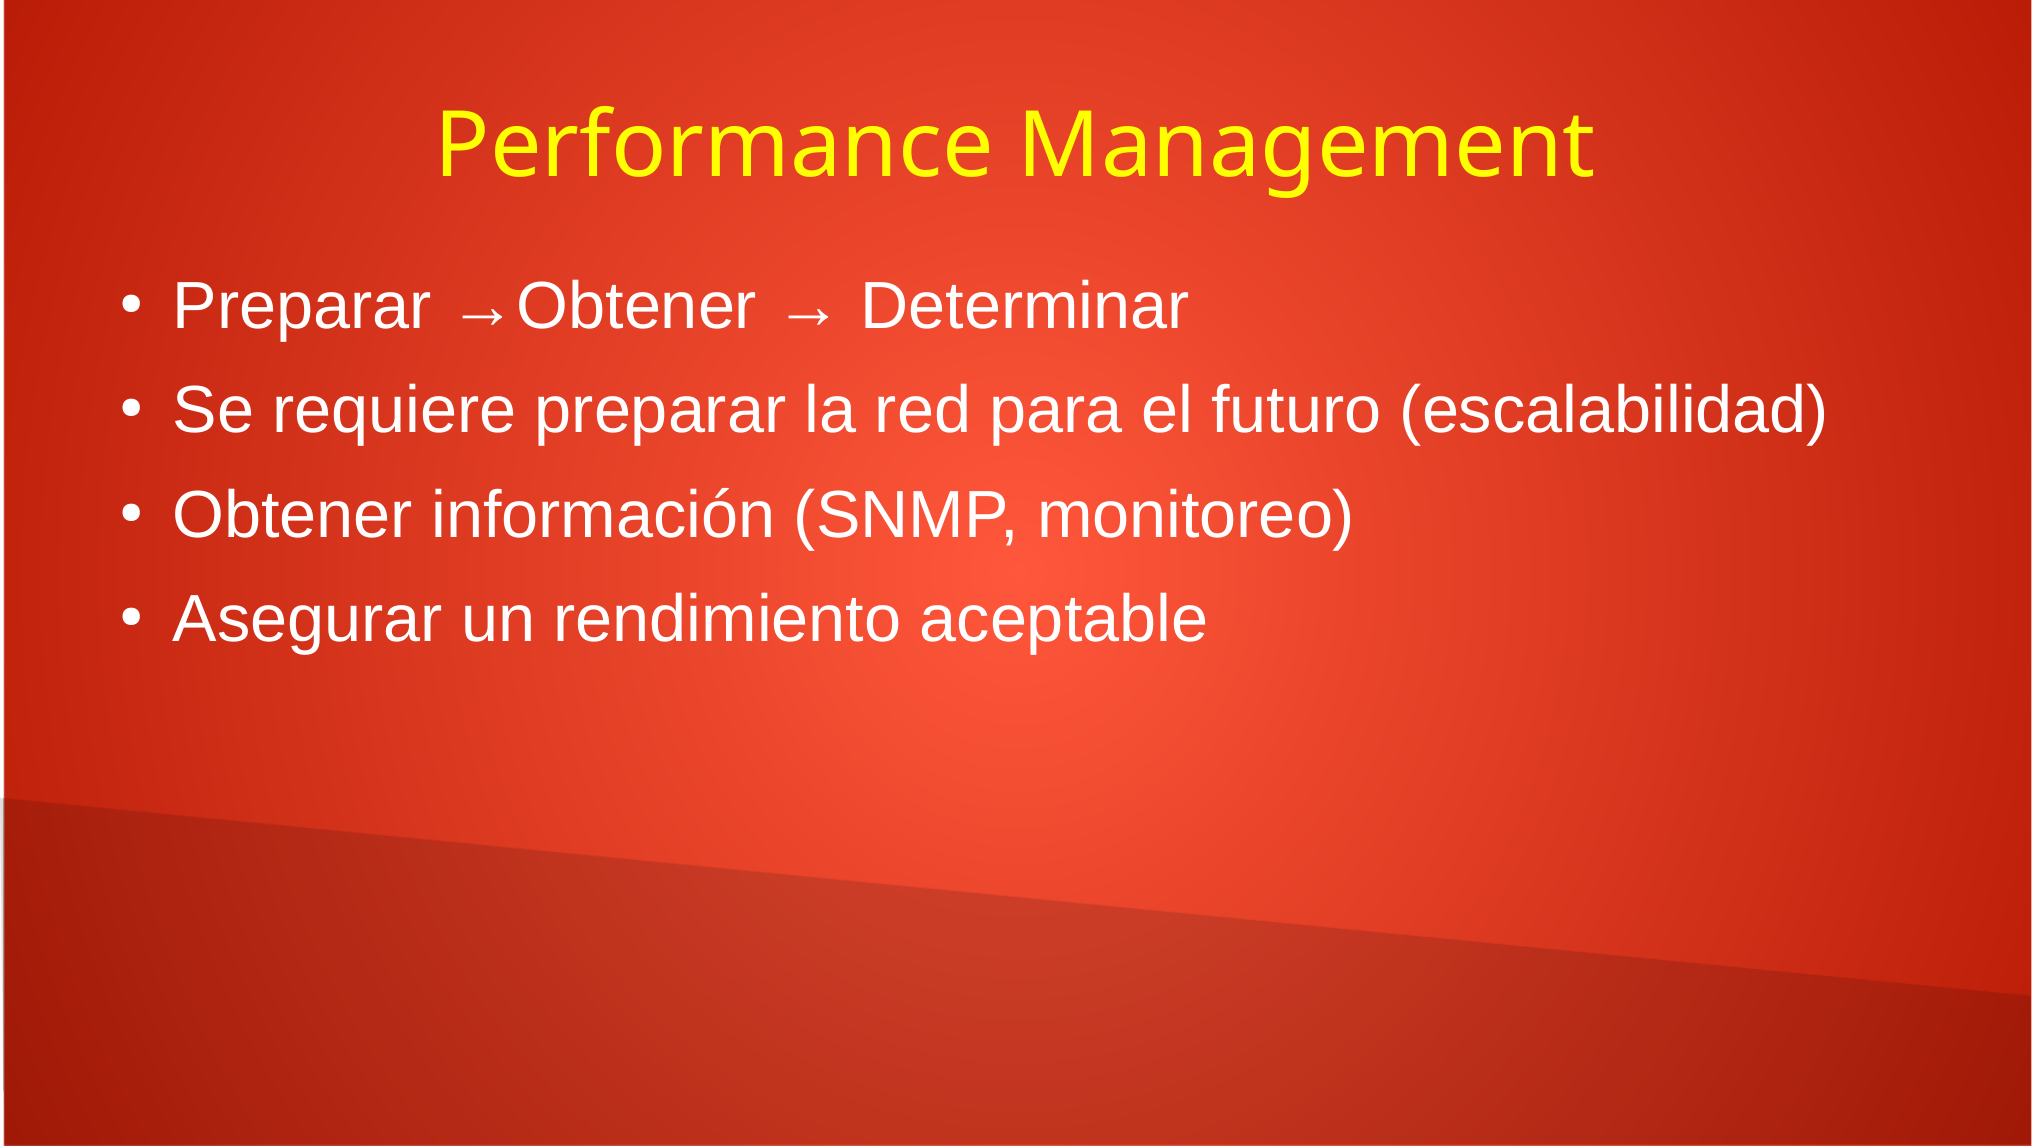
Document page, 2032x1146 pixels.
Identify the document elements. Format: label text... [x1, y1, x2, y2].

title Performance Management [101, 45, 1930, 237]
list Preparar →Obtener → Determinar Se requiere preparar la red para el futuro (escalabilidad) Obtener información (SNMP, monitoreo) Asegurar un rendimiento aceptable [101, 268, 1930, 1025]
picture [0, 0, 2032, 1146]
